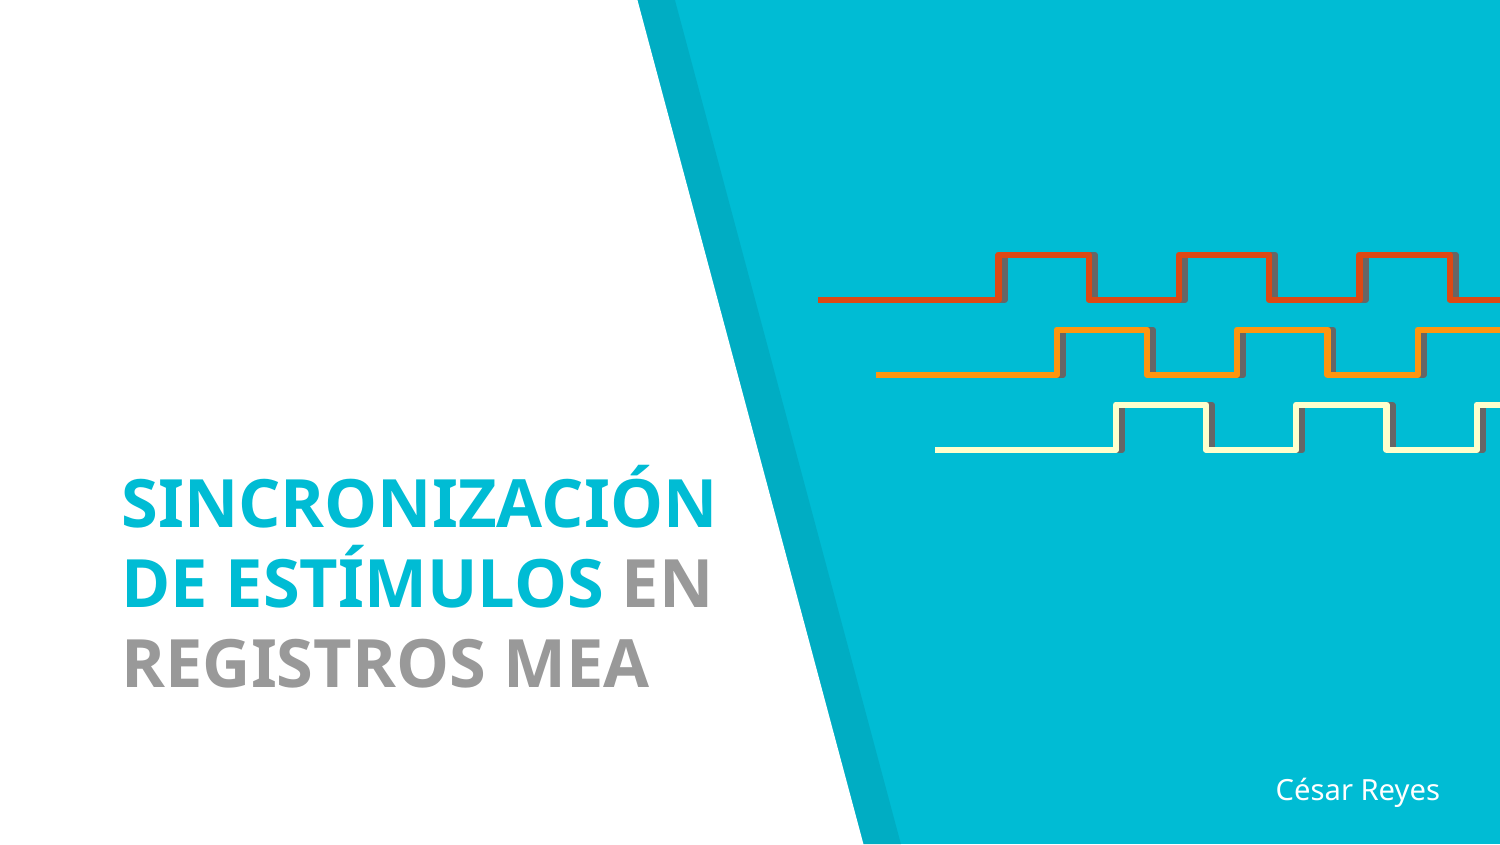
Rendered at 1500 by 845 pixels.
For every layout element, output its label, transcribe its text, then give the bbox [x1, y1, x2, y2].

text_box César Reyes [1095, 761, 1456, 811]
title SINCRONIZACIÓN DE ESTÍMULOS EN REGISTROS MEA [106, 521, 801, 716]
